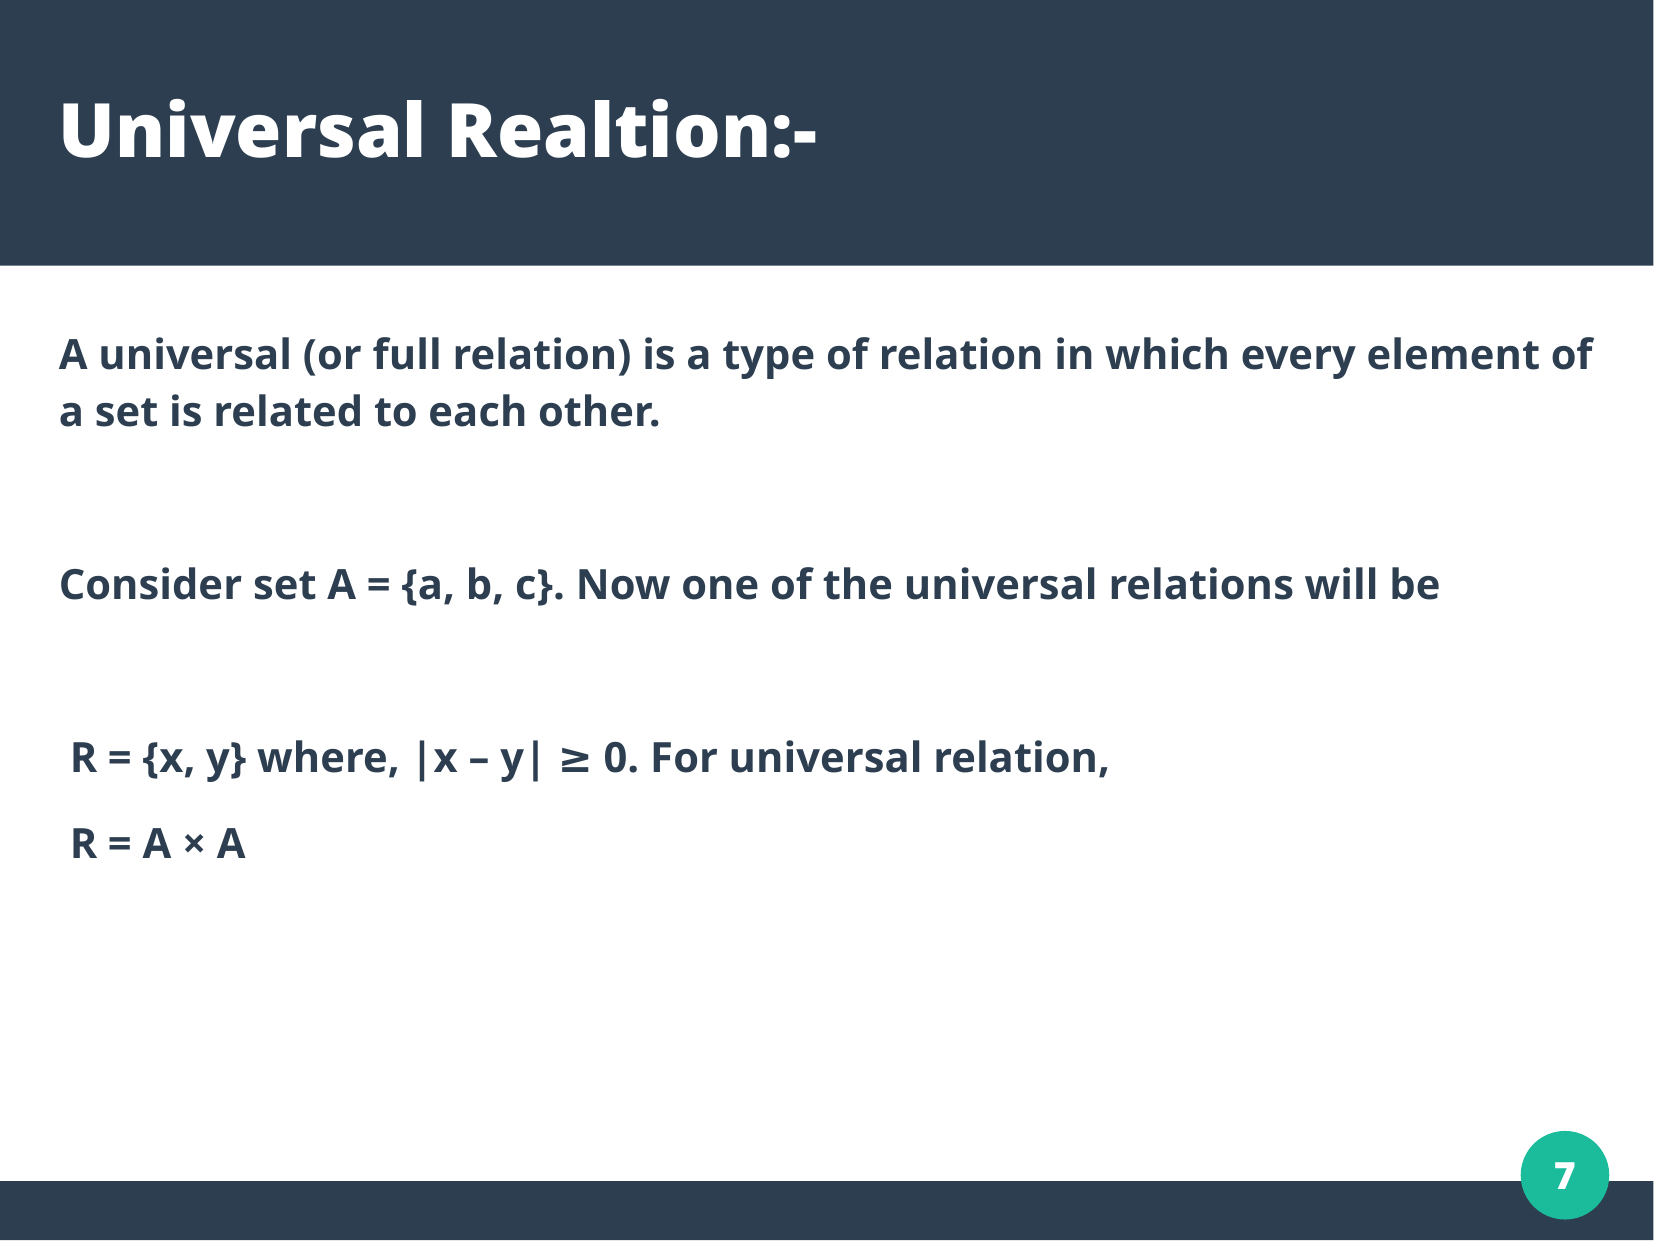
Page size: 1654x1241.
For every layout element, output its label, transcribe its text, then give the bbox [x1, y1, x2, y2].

list A universal (or full relation) is a type of relation in which every element of a set is related to each other. Consider set A = {a, b, c}. Now one of the universal relations will be R = {x, y} where, |x – y| ≥ 0. For universal relation, R = A × A [59, 324, 1595, 1152]
title Universal Realtion:- [59, 49, 1595, 207]
